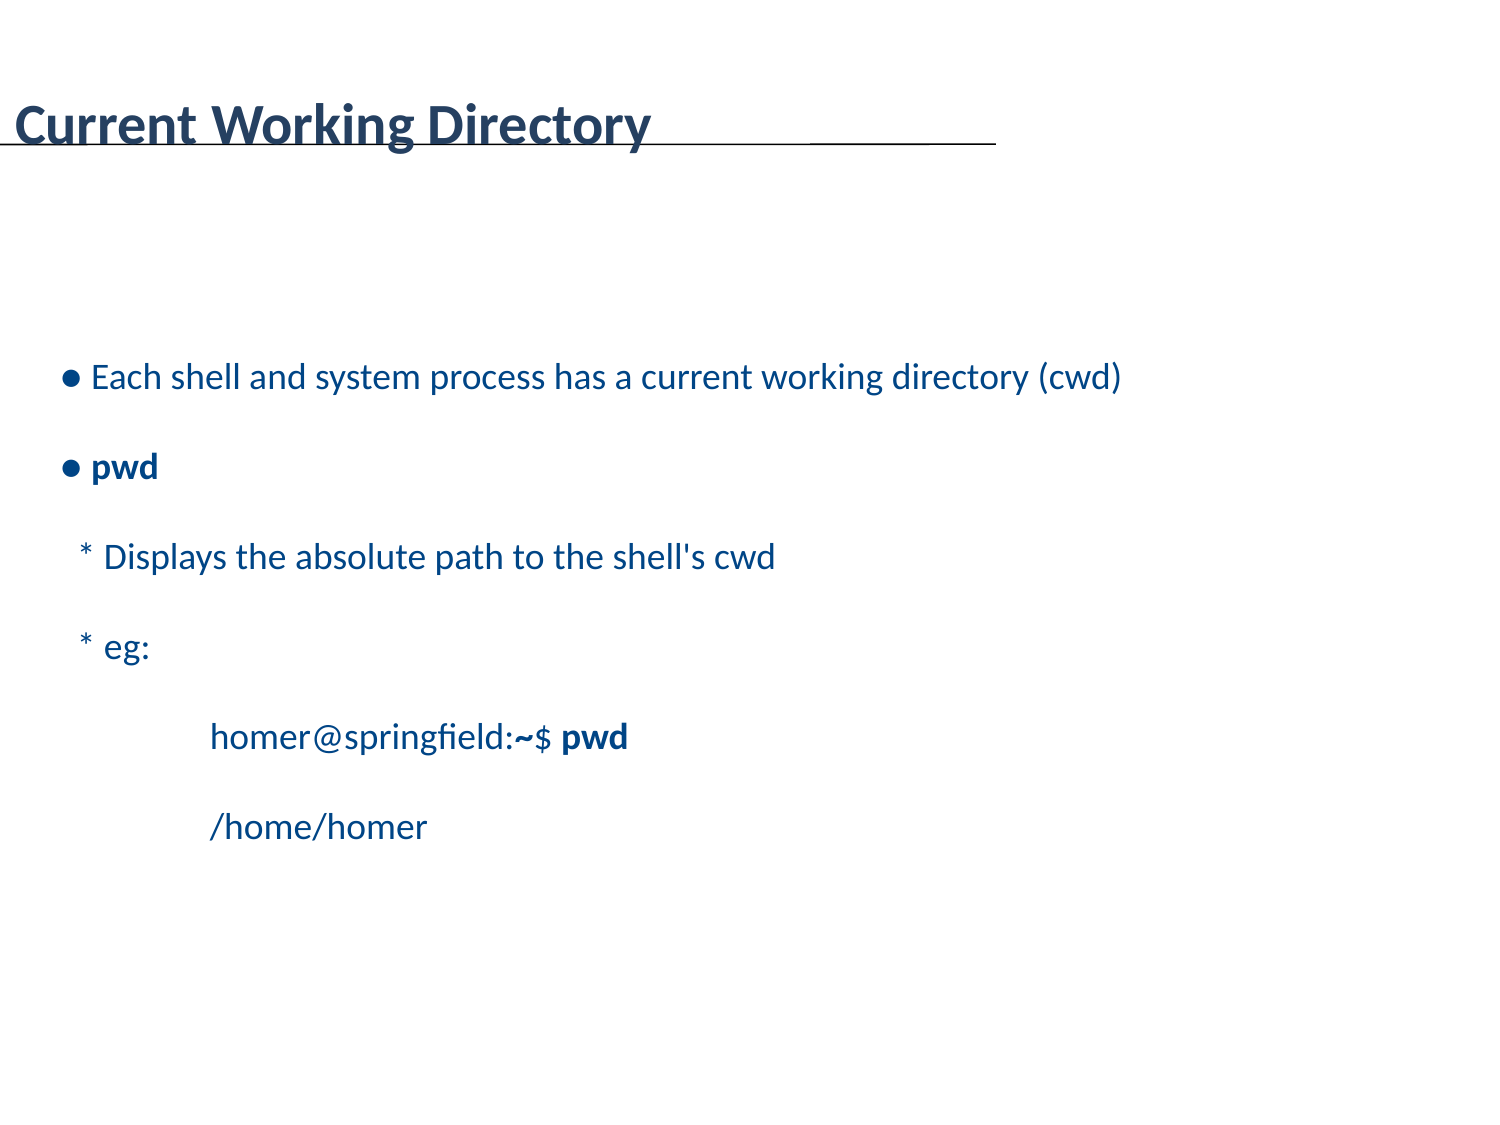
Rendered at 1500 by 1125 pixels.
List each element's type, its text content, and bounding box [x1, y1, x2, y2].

text_box Current Working Directory [0, 79, 1051, 165]
text_box ● Each shell and system process has a current working directory (cwd) ● pwd * Displays the absolute path to the shell's cwd * eg: homer@springfield:~$ pwd /home/homer [45, 299, 1441, 895]
